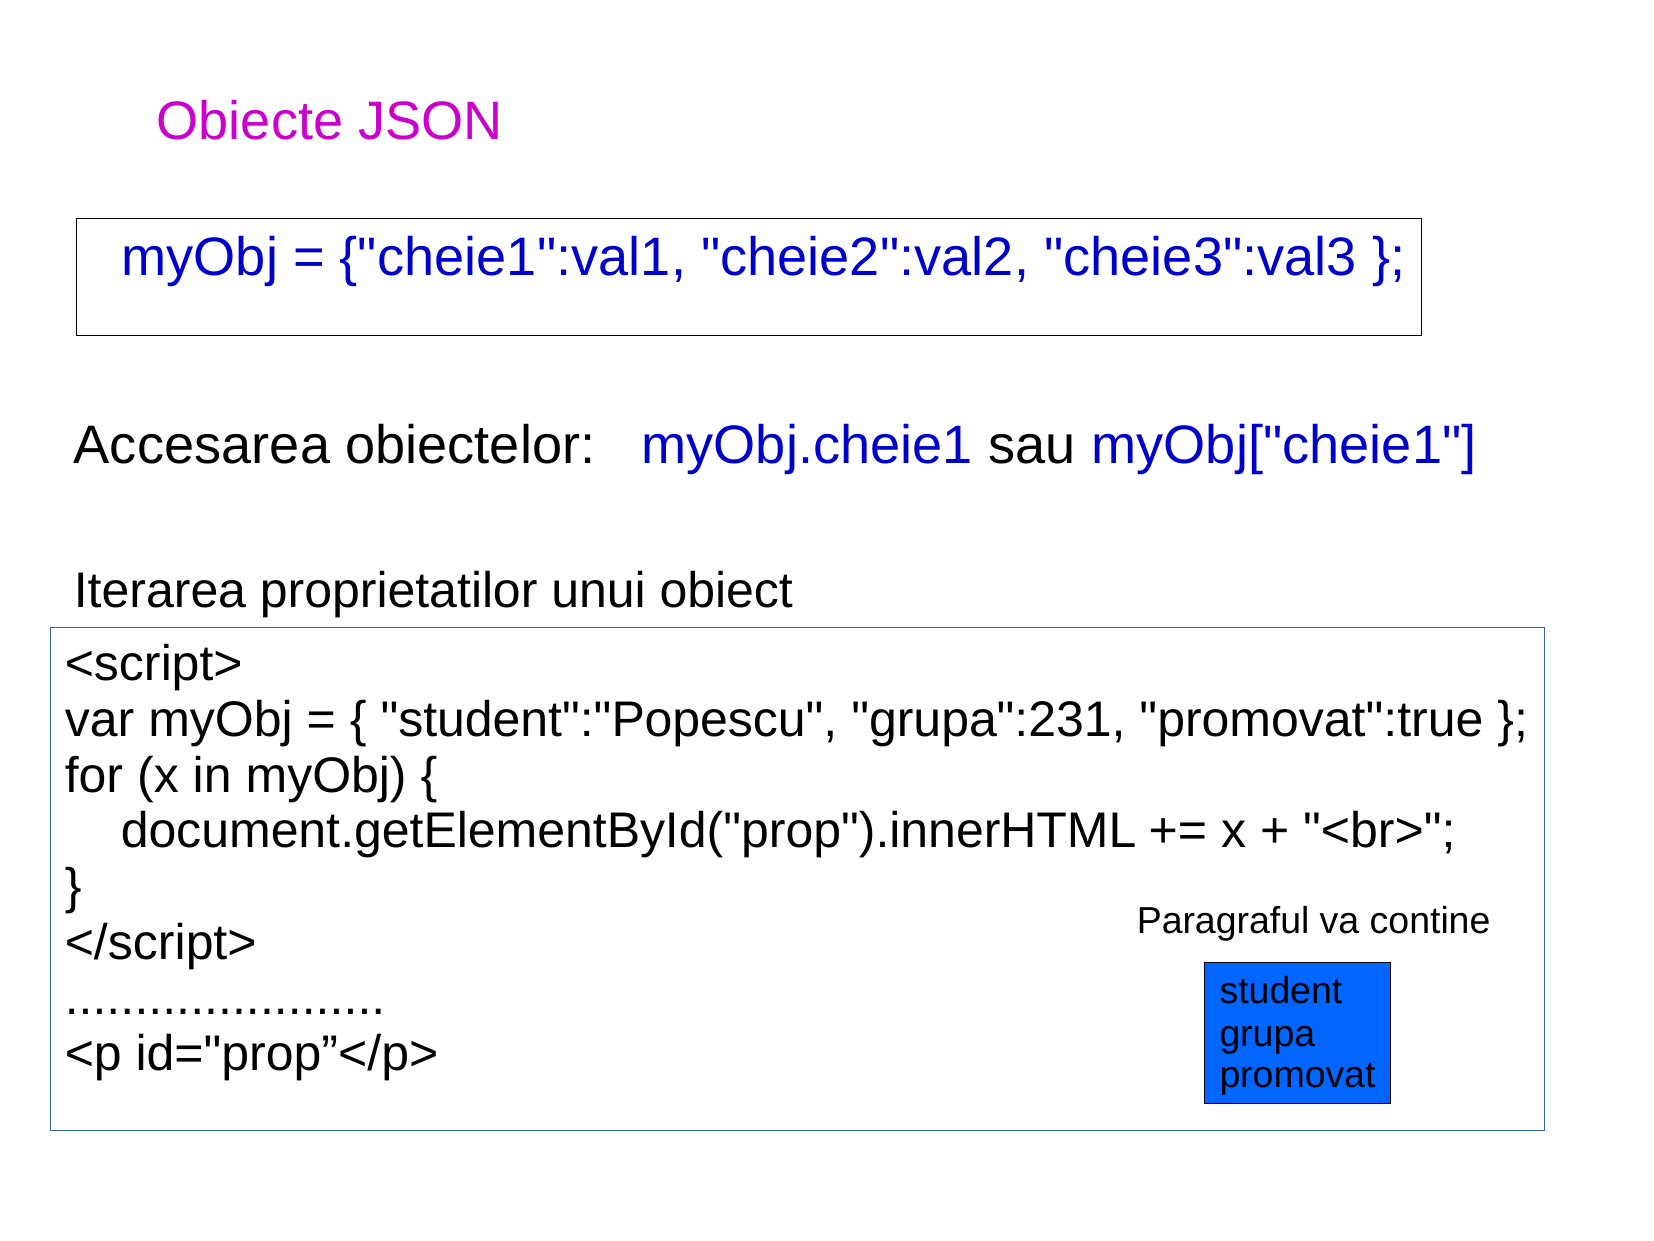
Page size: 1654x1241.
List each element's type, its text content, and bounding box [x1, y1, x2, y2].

text_box Accesarea obiectelor: myObj.cheie1 sau myObj["cheie1"] [59, 407, 1507, 483]
text_box Iterarea proprietatilor unui obiect [59, 555, 809, 627]
text_box Obiecte JSON [141, 82, 519, 159]
text_box myObj = {"cheie1":val1, "cheie2":val2, "cheie3":val3 }; [76, 218, 1422, 336]
text_box <script> var myObj = { "student":"Popescu", "grupa":231, "promovat":true }; for (x in myObj) { document.getElementById("prop").innerHTML += x + "<br>"; } </script> ....................... <p id="prop”</p> [50, 627, 1545, 1131]
text_box Paragraful va contine [1122, 891, 1506, 949]
text_box student grupa promovat [1204, 962, 1391, 1104]
